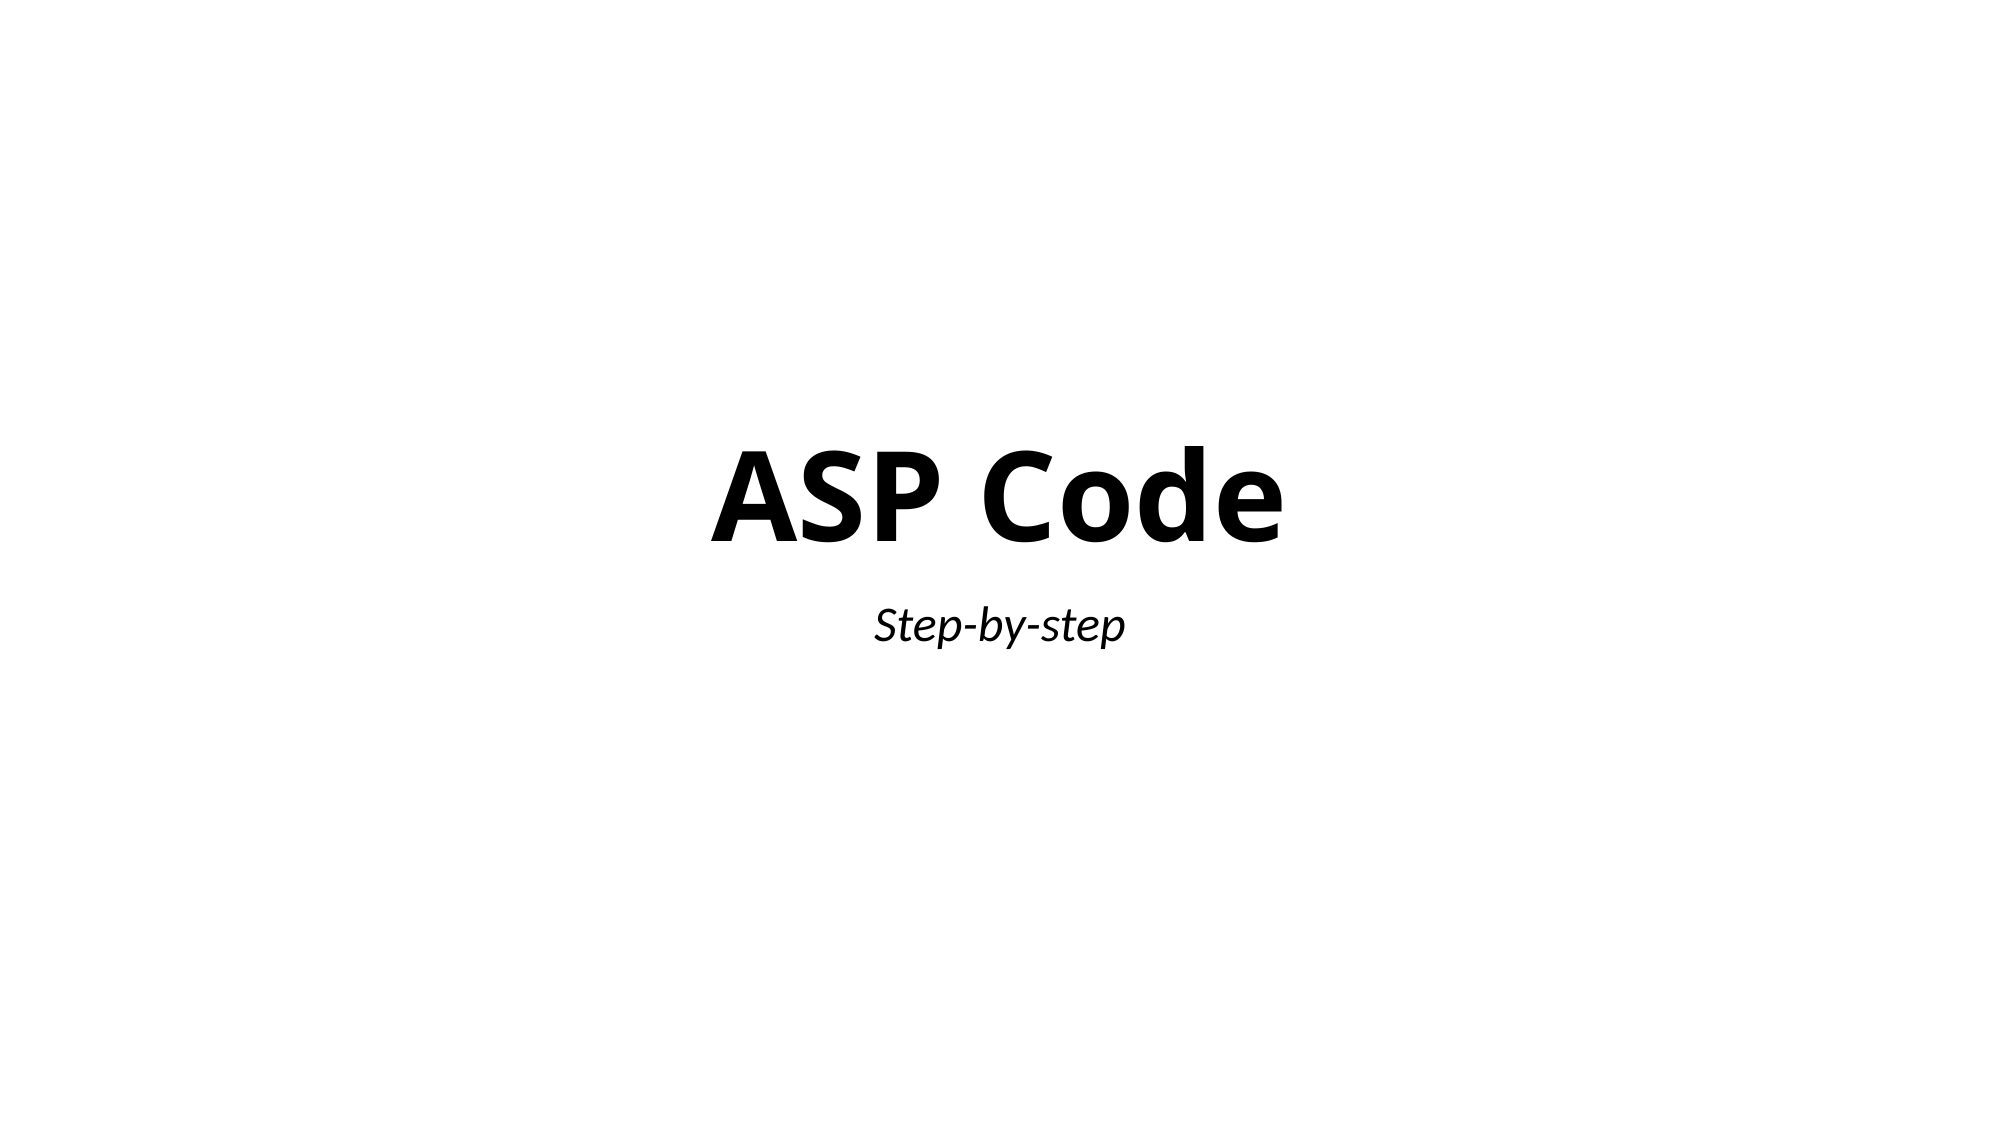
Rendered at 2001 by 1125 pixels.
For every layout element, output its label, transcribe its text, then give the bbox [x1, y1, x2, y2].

subtitle Step-by-step [249, 590, 1750, 863]
title ASP Code [249, 184, 1750, 576]
